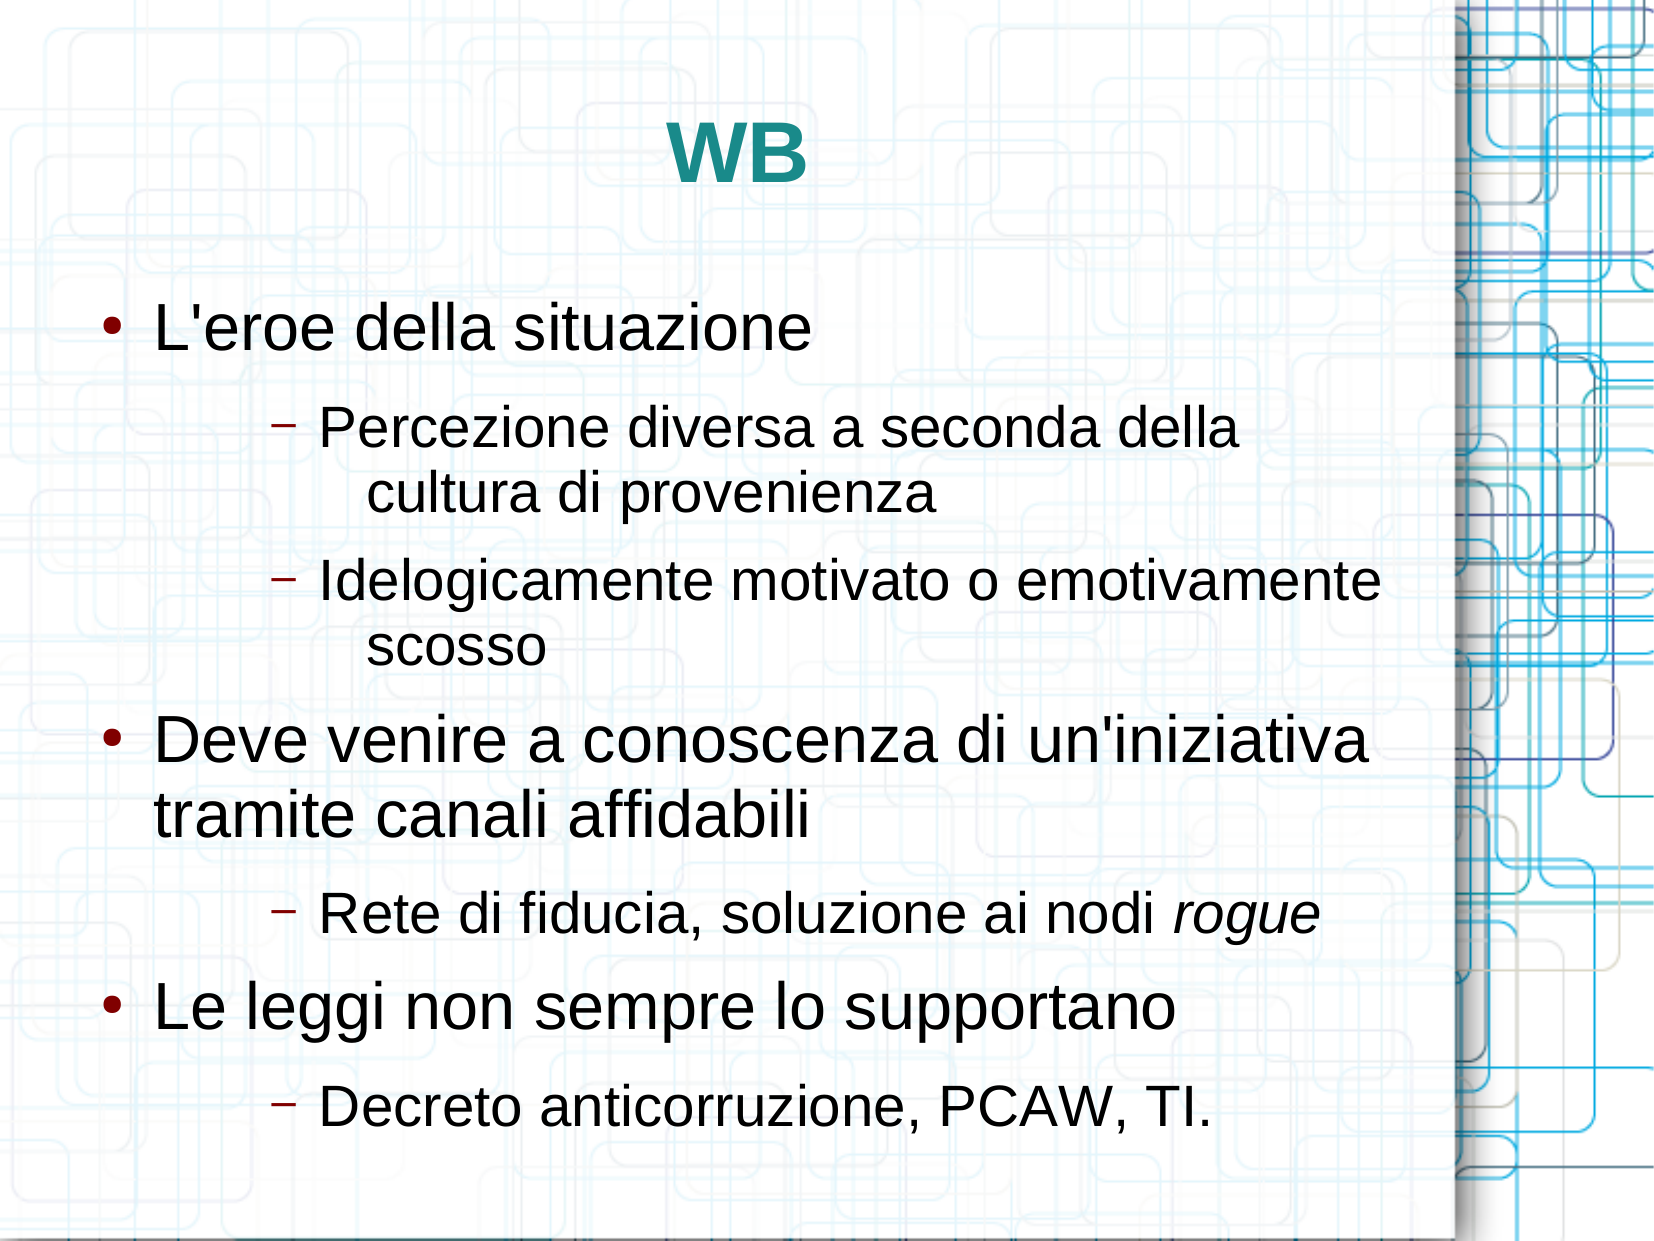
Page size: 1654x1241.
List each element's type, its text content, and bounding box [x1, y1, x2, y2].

title WB [59, 49, 1418, 257]
picture [0, 0, 1654, 1241]
list L'eroe della situazione Percezione diversa a seconda della cultura di provenienza Idelogicamente motivato o emotivamente scosso Deve venire a conoscenza di un'iniziativa tramite canali affidabili Rete di fiducia, soluzione ai nodi rogue Le leggi non sempre lo supportano Decreto anticorruzione, PCAW, TI. [82, 290, 1418, 1171]
